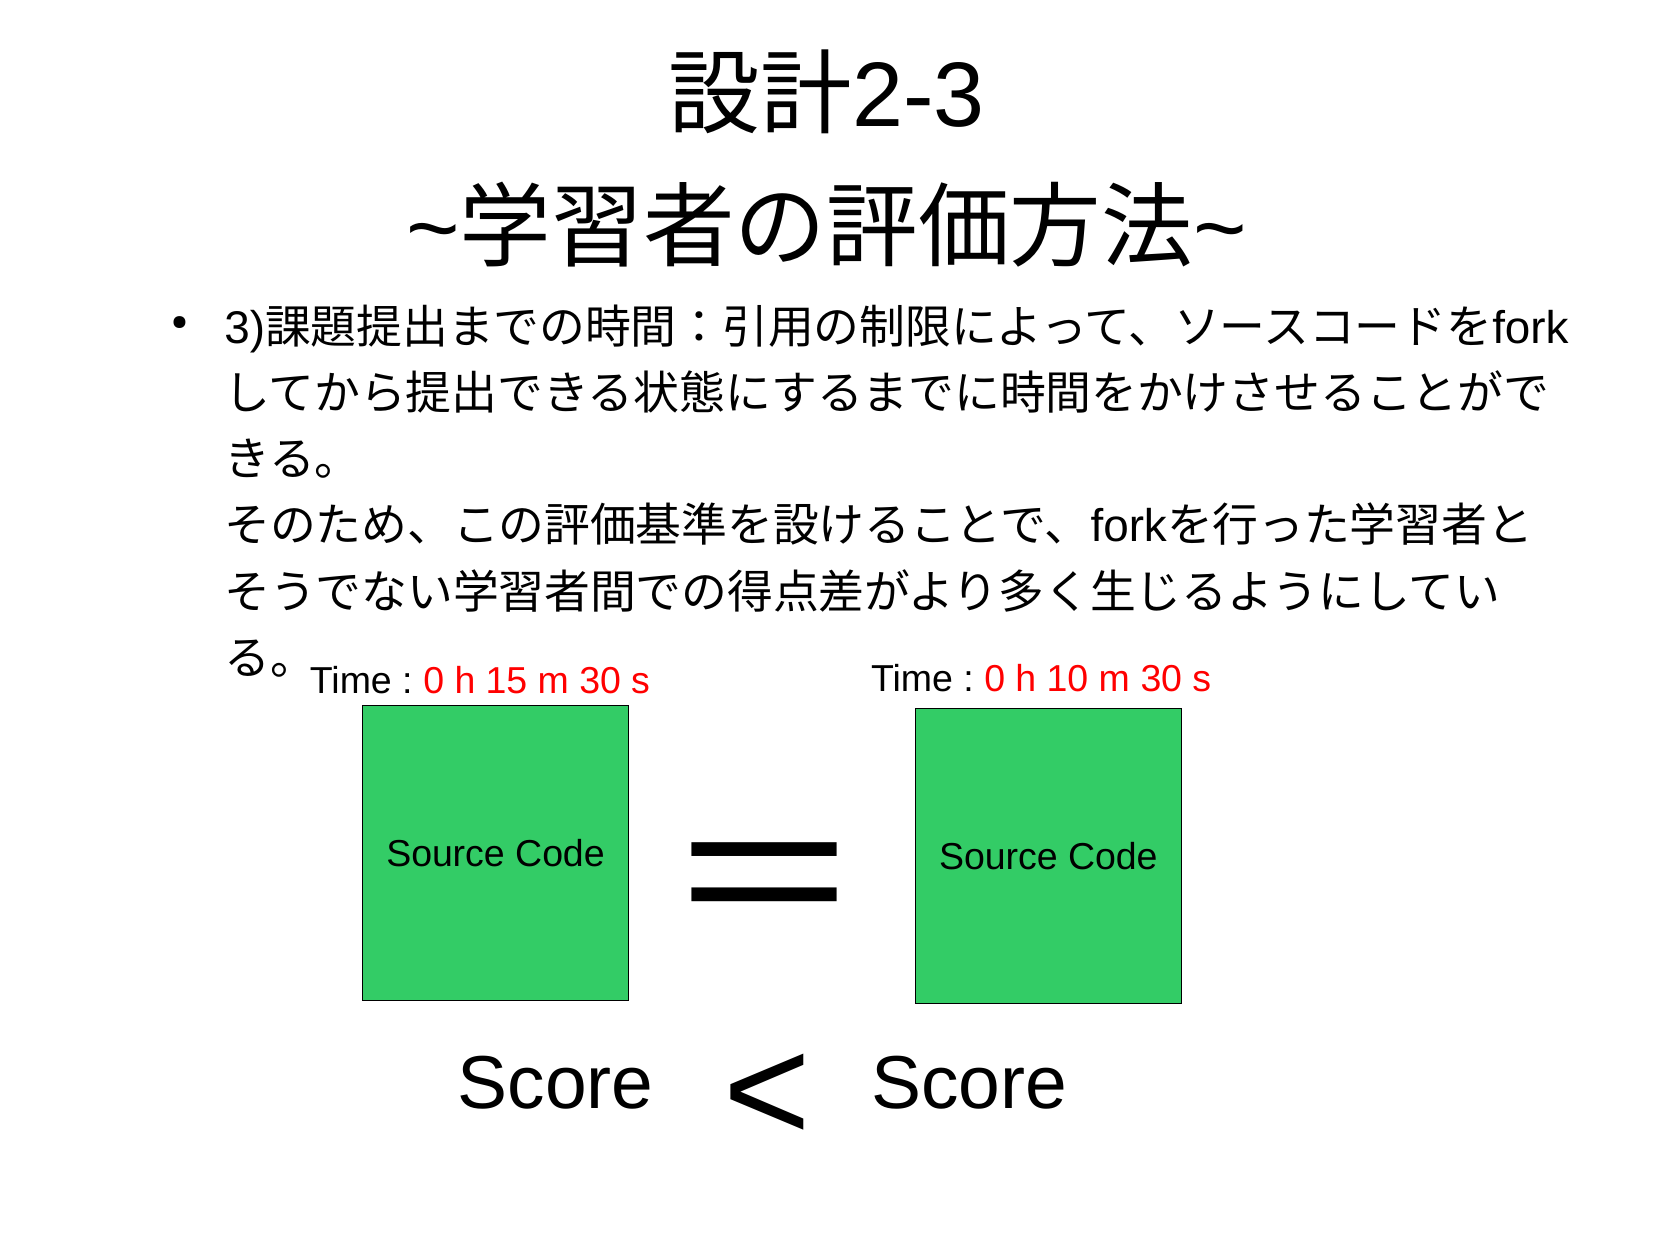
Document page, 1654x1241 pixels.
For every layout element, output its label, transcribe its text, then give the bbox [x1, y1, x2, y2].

text_box < [708, 998, 1329, 1182]
text_box Source Code [915, 708, 1182, 998]
text_box Score [442, 1033, 708, 1133]
text_box Time : 0 h 10 m 30 s [856, 649, 1300, 707]
title 設計2-3 ~学習者の評価方法~ [82, 36, 1571, 270]
list 3)課題提出までの時間：引用の制限によって、ソースコードをforkしてから提出できる状態にするまでに時間をかけさせることができる。 そのため、この評価基準を設けることで、forkを行った学習者とそうでない学習者間での得点差がより多く生じるようにしている。 [82, 290, 1571, 1109]
text_box ＝ [649, 708, 1063, 978]
text_box Time : 0 h 15 m 30 s [295, 651, 709, 709]
text_box Source Code [362, 709, 629, 1001]
